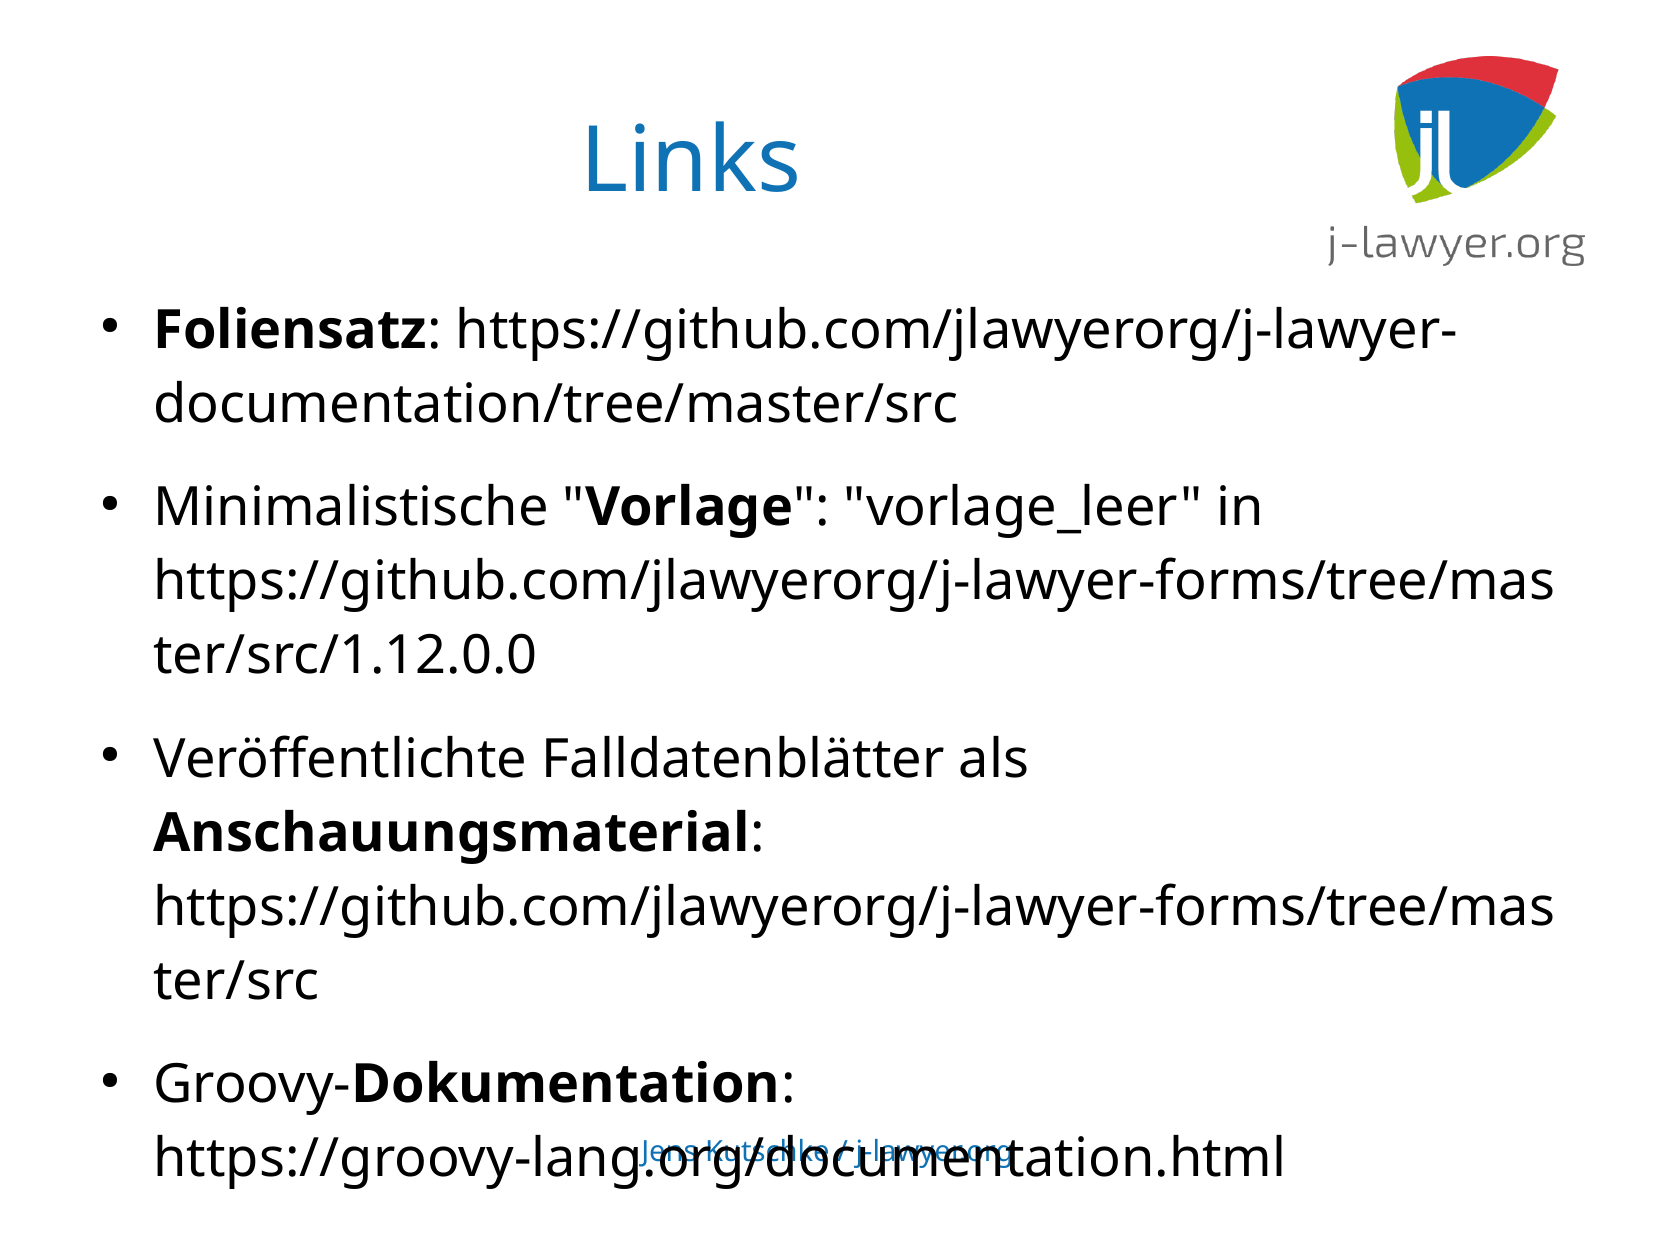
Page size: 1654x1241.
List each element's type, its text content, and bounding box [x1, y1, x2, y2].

title Links [82, 52, 1300, 260]
picture [1328, 56, 1585, 266]
list Foliensatz: https://github.com/jlawyerorg/j-lawyer-documentation/tree/master/src Minimalistische "Vorlage": "vorlage_leer" in https://github.com/jlawyerorg/j-lawyer-forms/tree/master/src/1.12.0.0 Veröffentlichte Falldatenblätter als Anschauungsmaterial: https://github.com/jlawyerorg/j-lawyer-forms/tree/master/src Groovy-Dokumentation: https://groovy-lang.org/documentation.html [82, 290, 1571, 1035]
